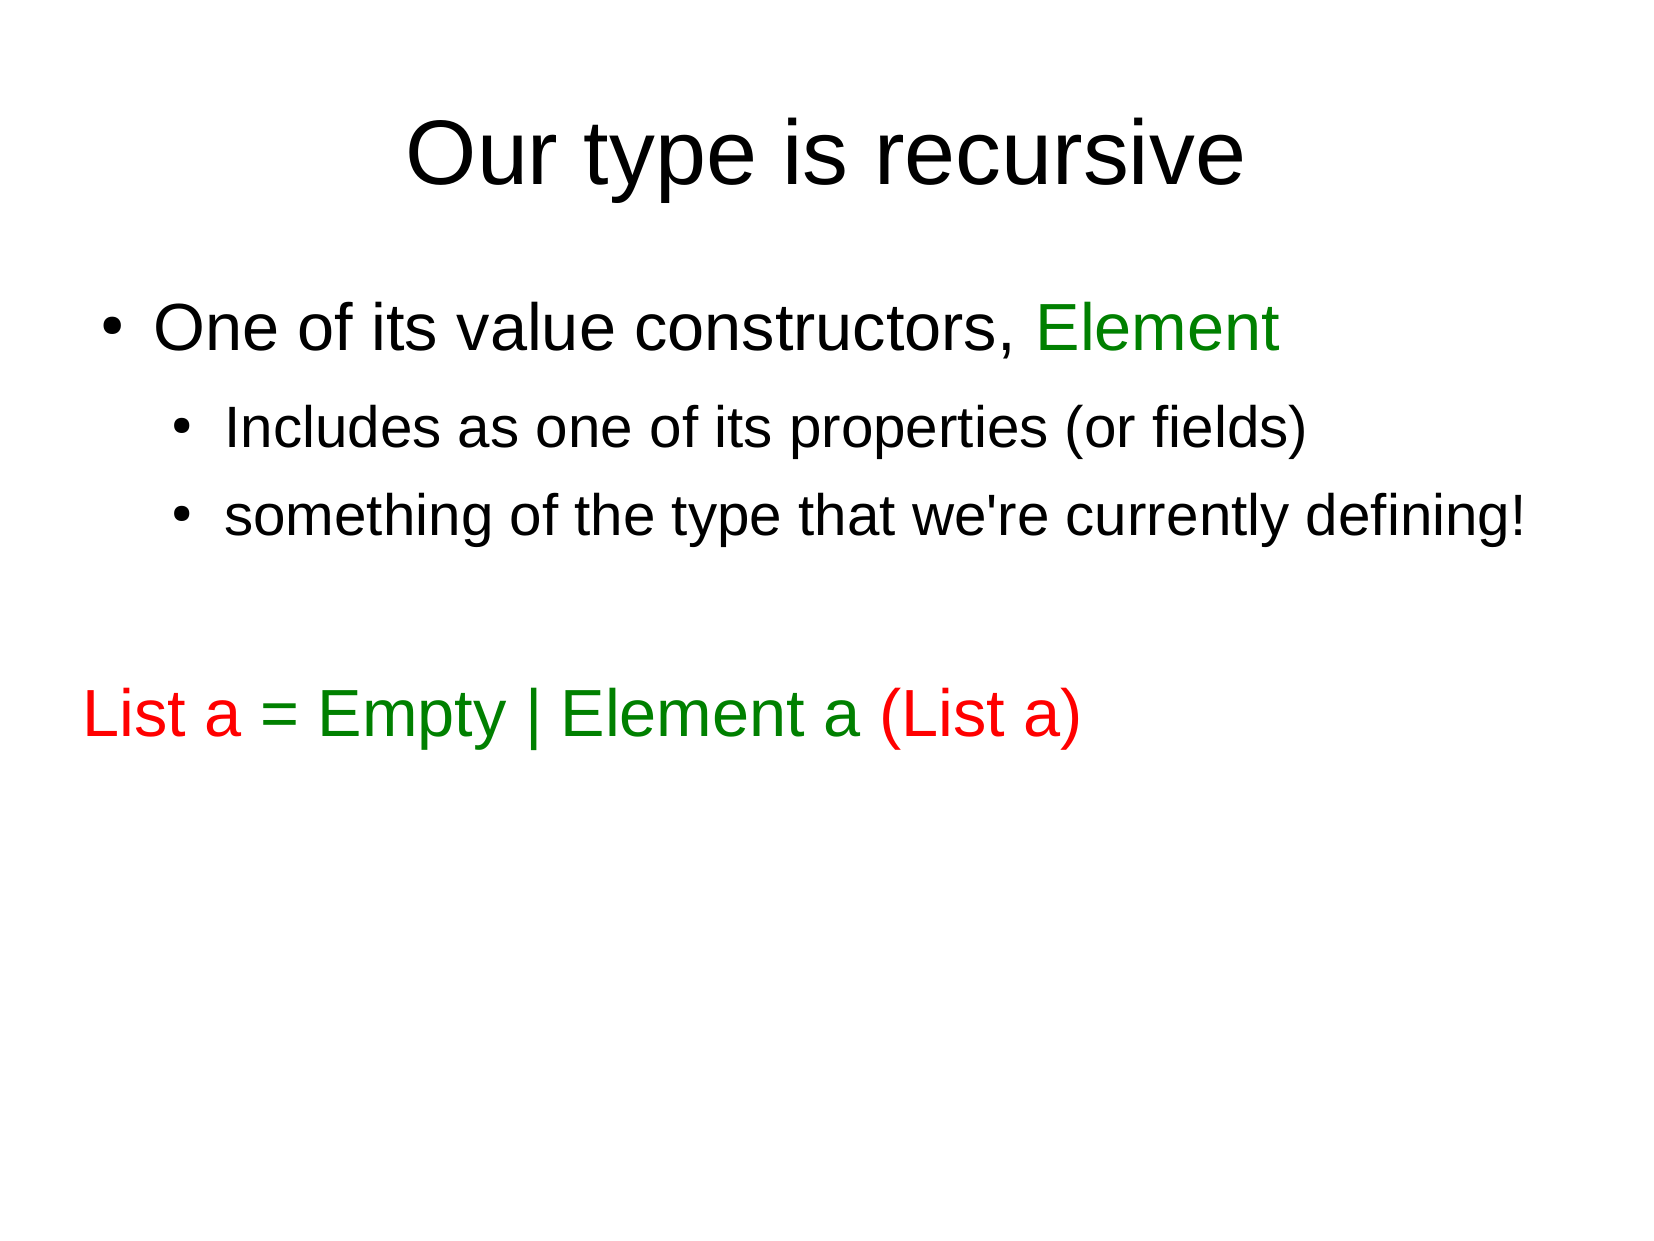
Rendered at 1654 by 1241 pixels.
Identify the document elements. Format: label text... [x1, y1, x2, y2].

title Our type is recursive [82, 56, 1571, 250]
list One of its value constructors, Element Includes as one of its properties (or fields) something of the type that we're currently defining! List a = Empty | Element a (List a) [82, 290, 1571, 1094]
